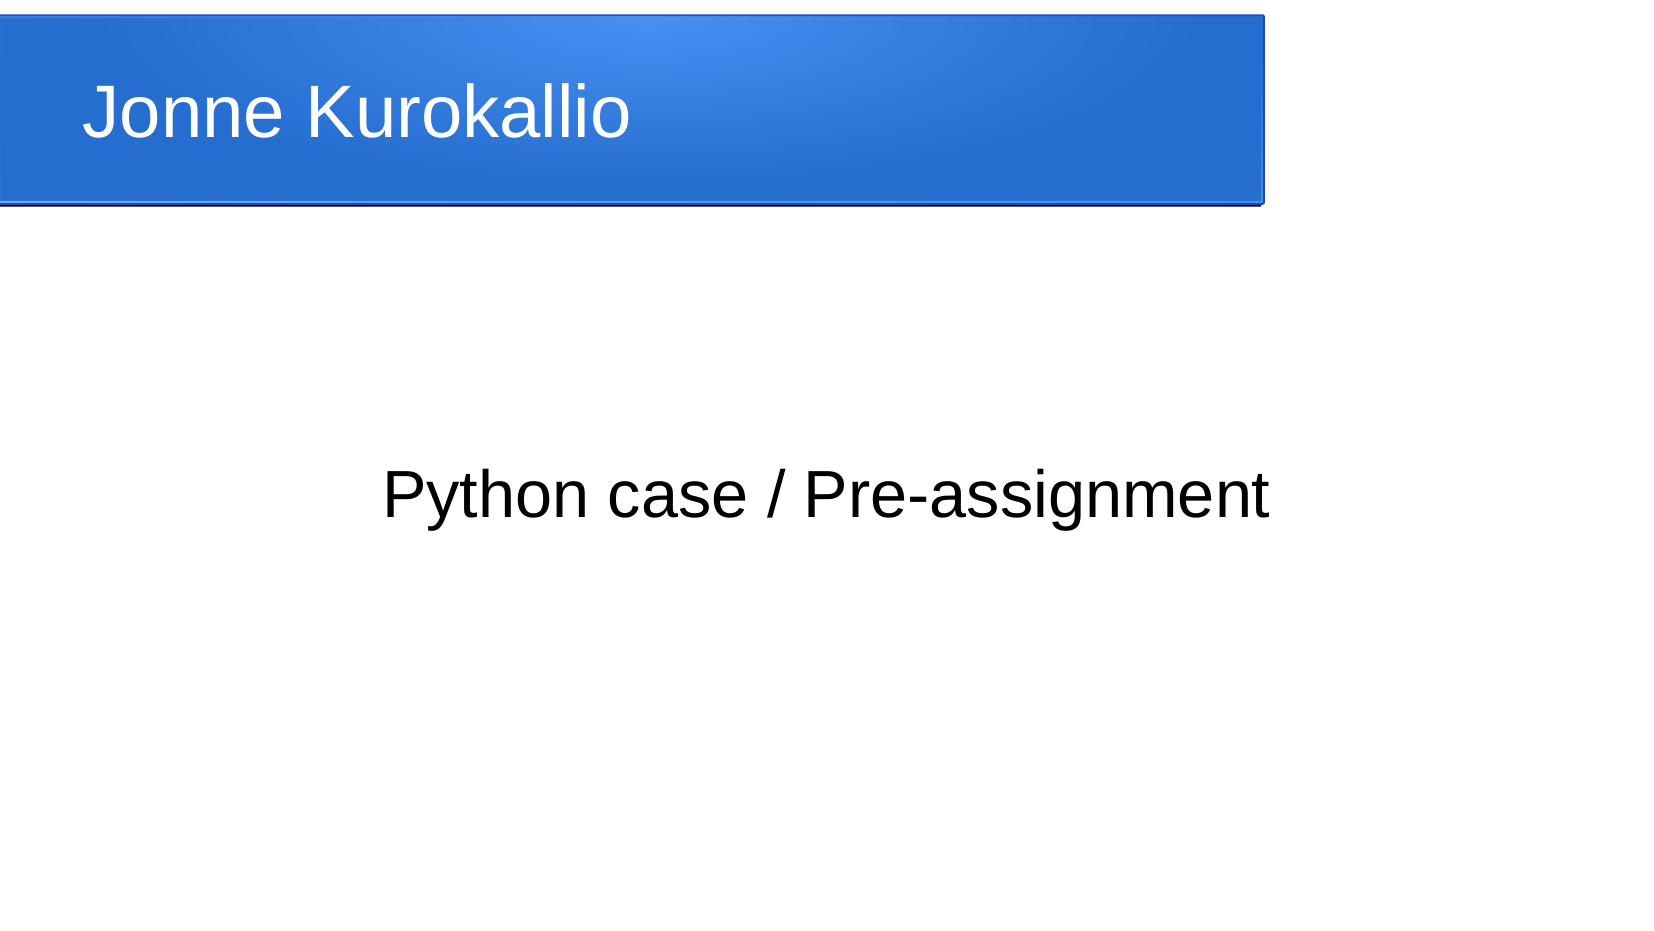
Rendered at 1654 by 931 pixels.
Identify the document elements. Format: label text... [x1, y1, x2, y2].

title Jonne Kurokallio [82, 35, 1235, 189]
subtitle Python case / Pre-assignment [82, 224, 1571, 764]
